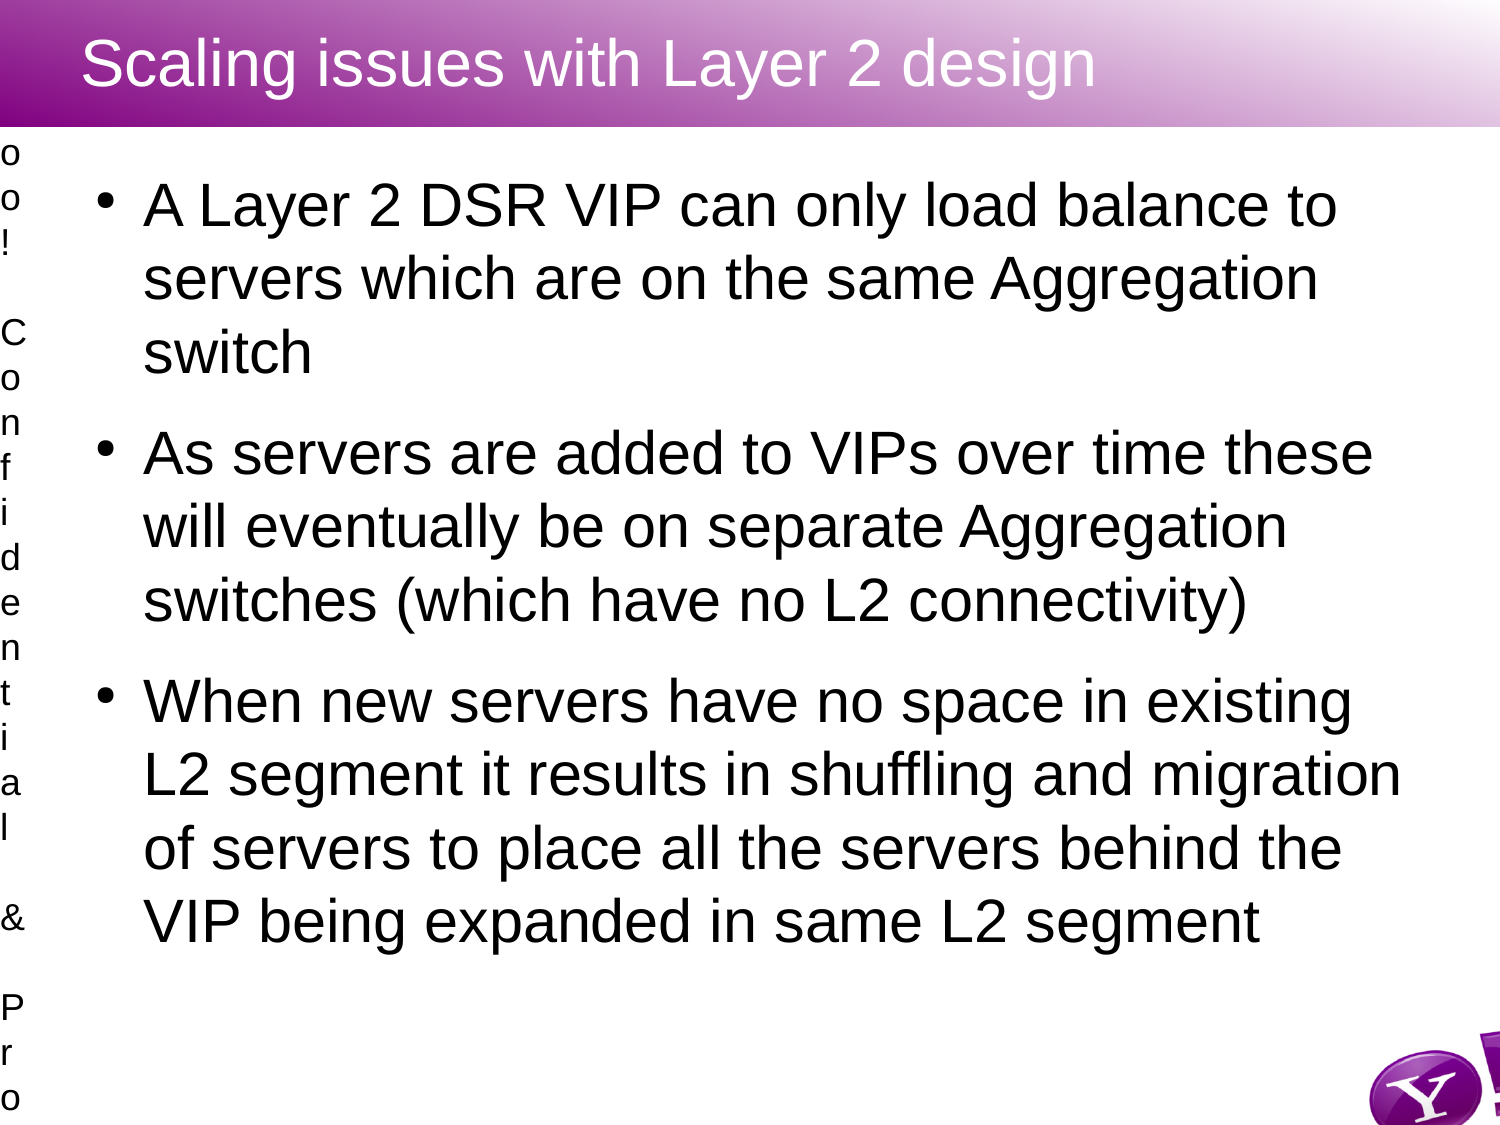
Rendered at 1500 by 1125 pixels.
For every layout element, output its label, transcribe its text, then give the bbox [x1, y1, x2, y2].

list A Layer 2 DSR VIP can only load balance to servers which are on the same Aggregation switch As servers are added to VIPs over time these will eventually be on separate Aggregation switches (which have no L2 connectivity) When new servers have no space in existing L2 segment it results in shuffling and migration of servers to place all the servers behind the VIP being expanded in same L2 segment [78, 164, 1438, 1015]
title Scaling issues with Layer 2 design [0, 0, 1500, 127]
picture [1366, 1027, 1500, 1125]
